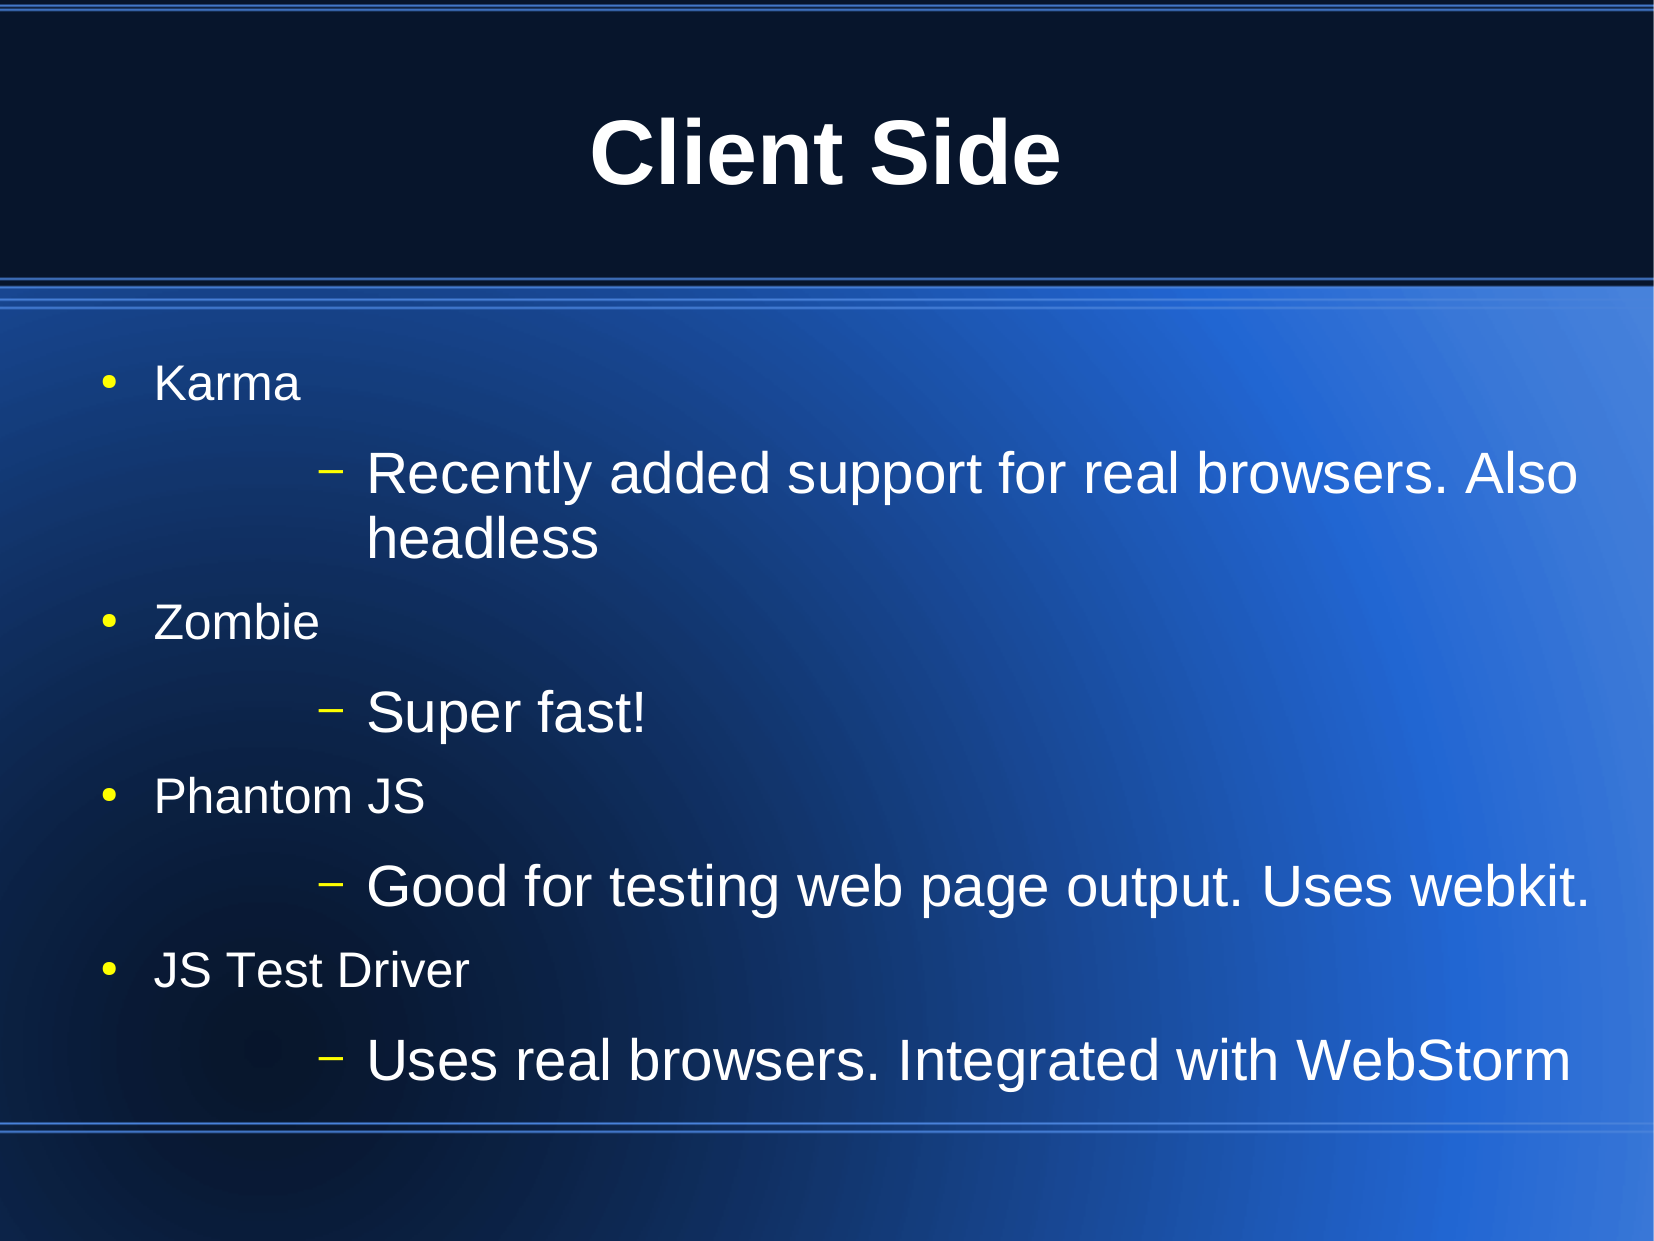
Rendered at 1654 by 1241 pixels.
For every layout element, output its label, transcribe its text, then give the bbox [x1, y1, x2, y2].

picture [0, 0, 1654, 1241]
title Client Side [82, 49, 1571, 257]
list Karma Recently added support for real browsers. Also headless Zombie Super fast! Phantom JS Good for testing web page output. Uses webkit. JS Test Driver Uses real browsers. Integrated with WebStorm [82, 355, 1606, 1093]
